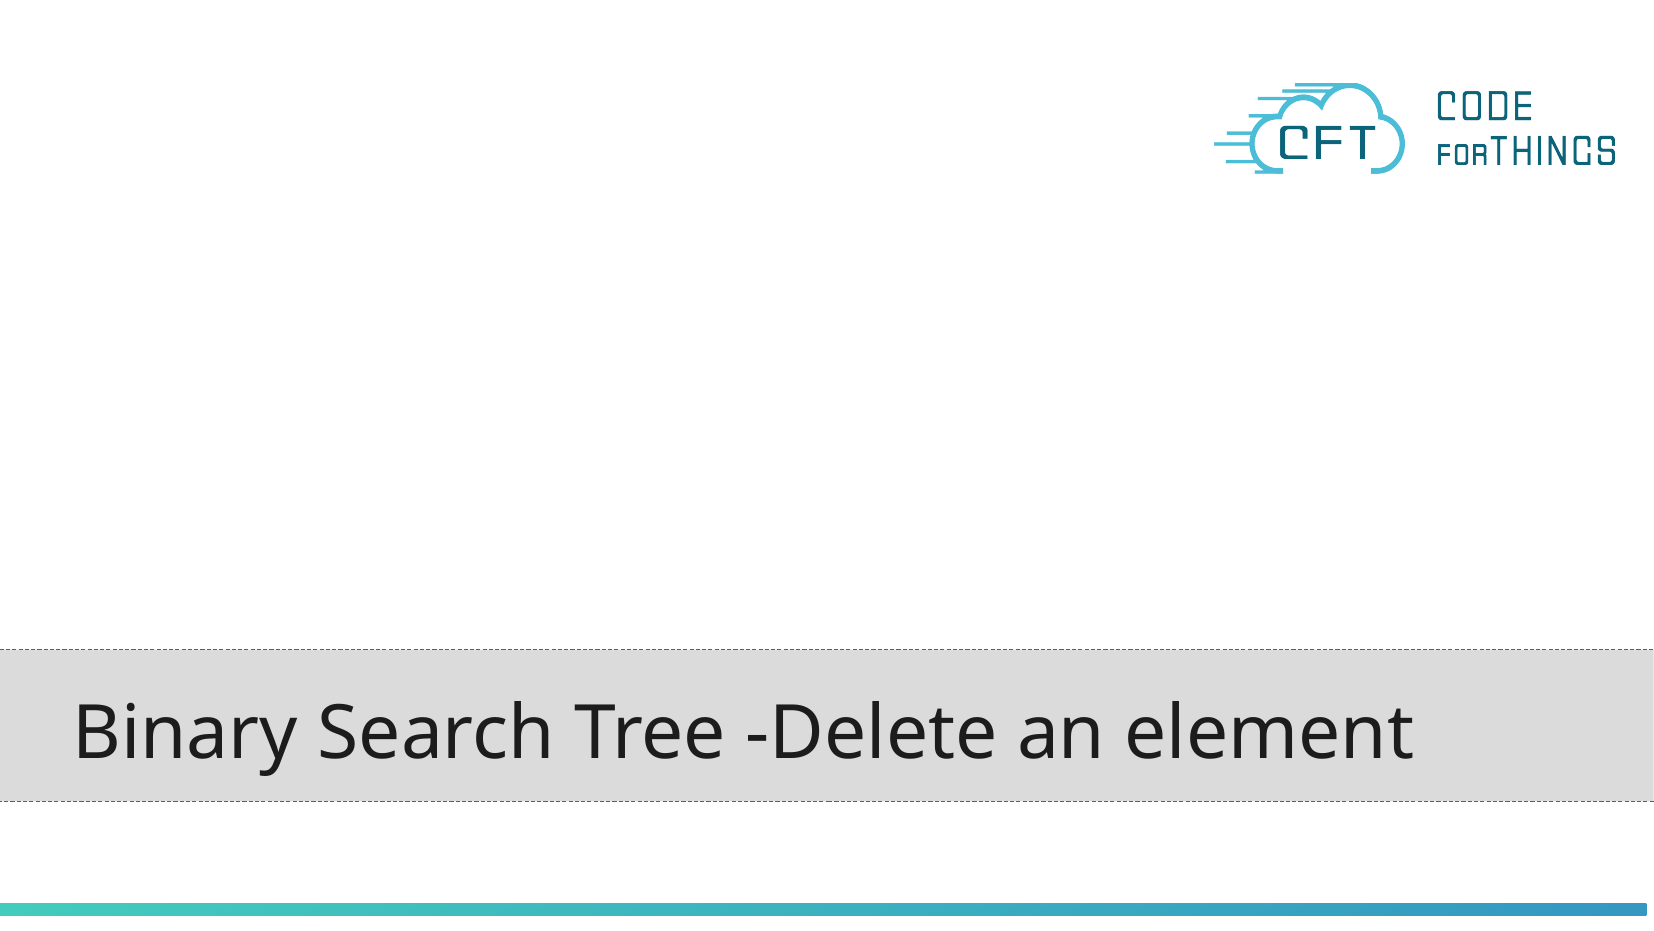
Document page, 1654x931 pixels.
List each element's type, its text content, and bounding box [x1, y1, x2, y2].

picture [1214, 83, 1615, 174]
title Binary Search Tree -Delete an element [53, 641, 1642, 817]
